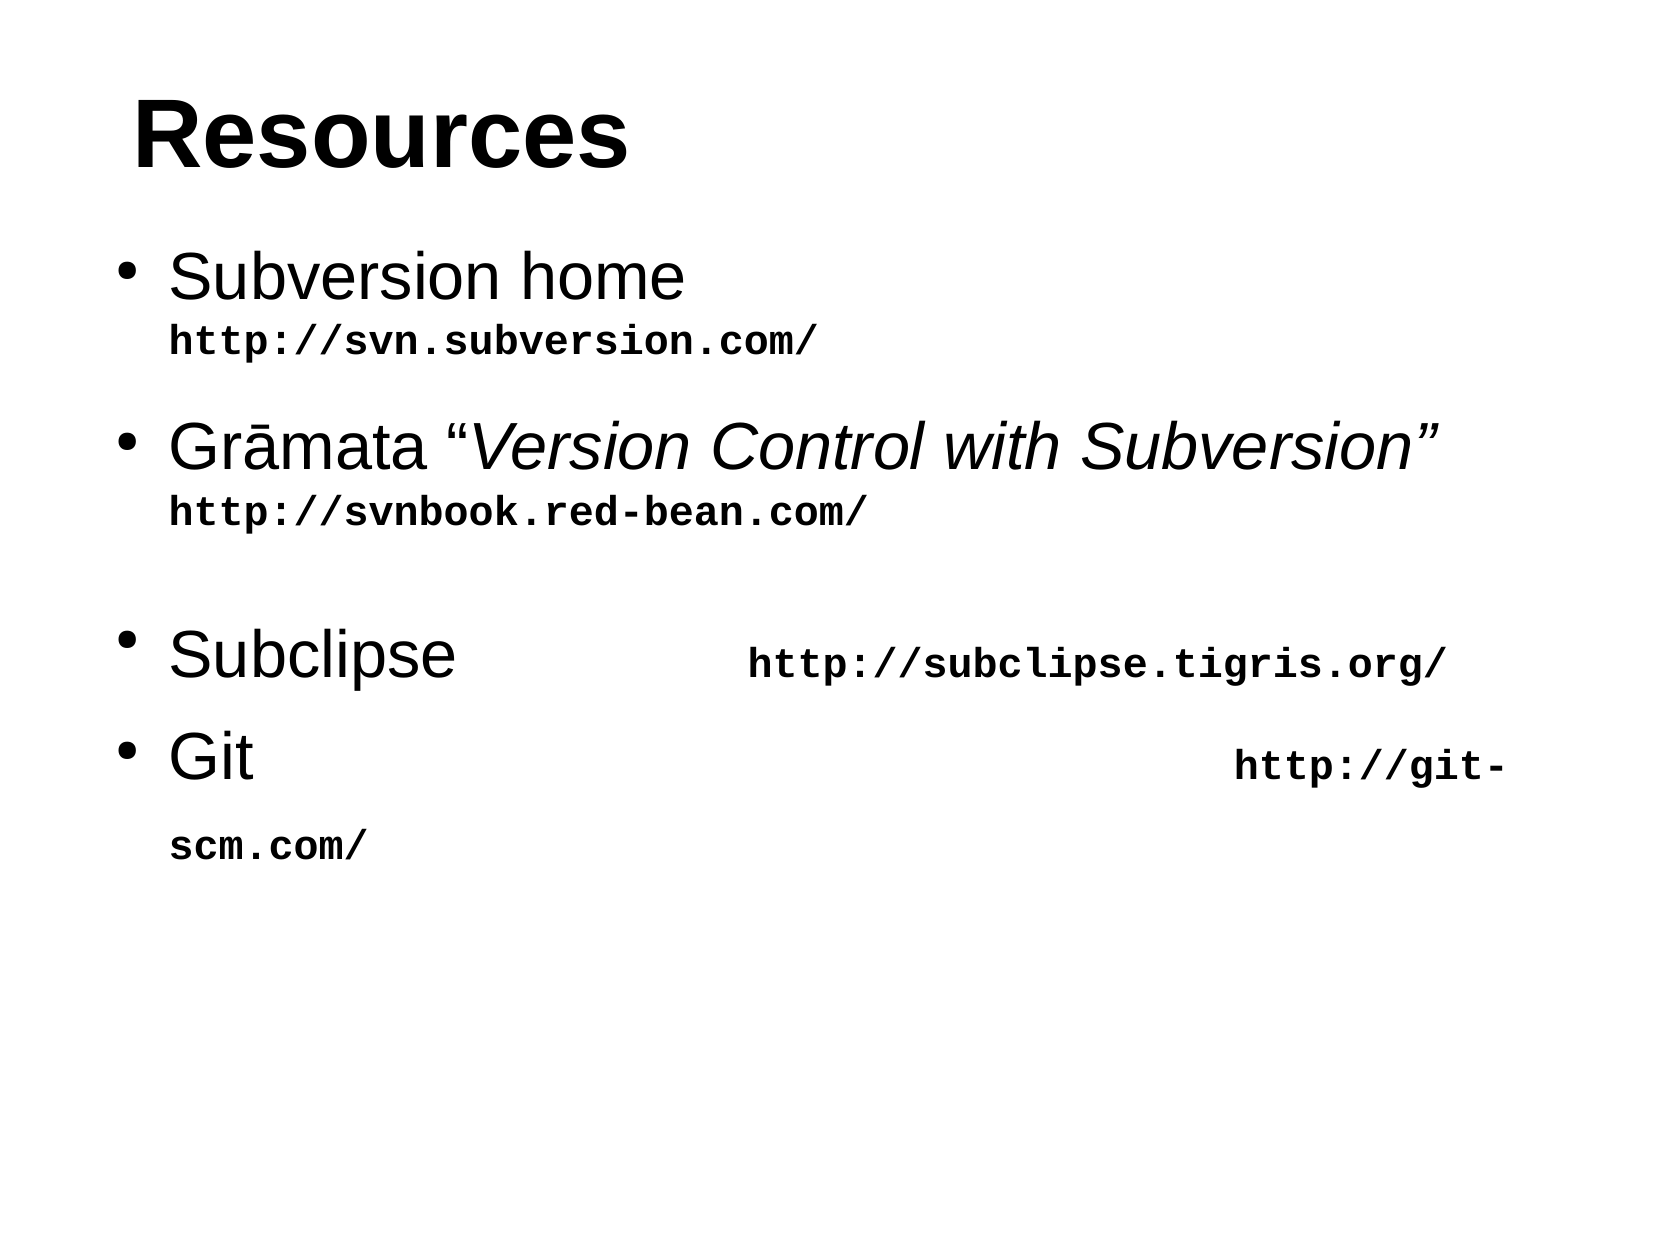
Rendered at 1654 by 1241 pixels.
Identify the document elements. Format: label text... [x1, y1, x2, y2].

title Resources [82, 49, 1571, 196]
list Subversion home http://svn.subversion.com/ Grāmata “Version Control with Subversion” http://svnbook.red-bean.com/ Subclipse http://subclipse.tigris.org/ Git http://git-scm.com/ [82, 225, 1538, 1186]
